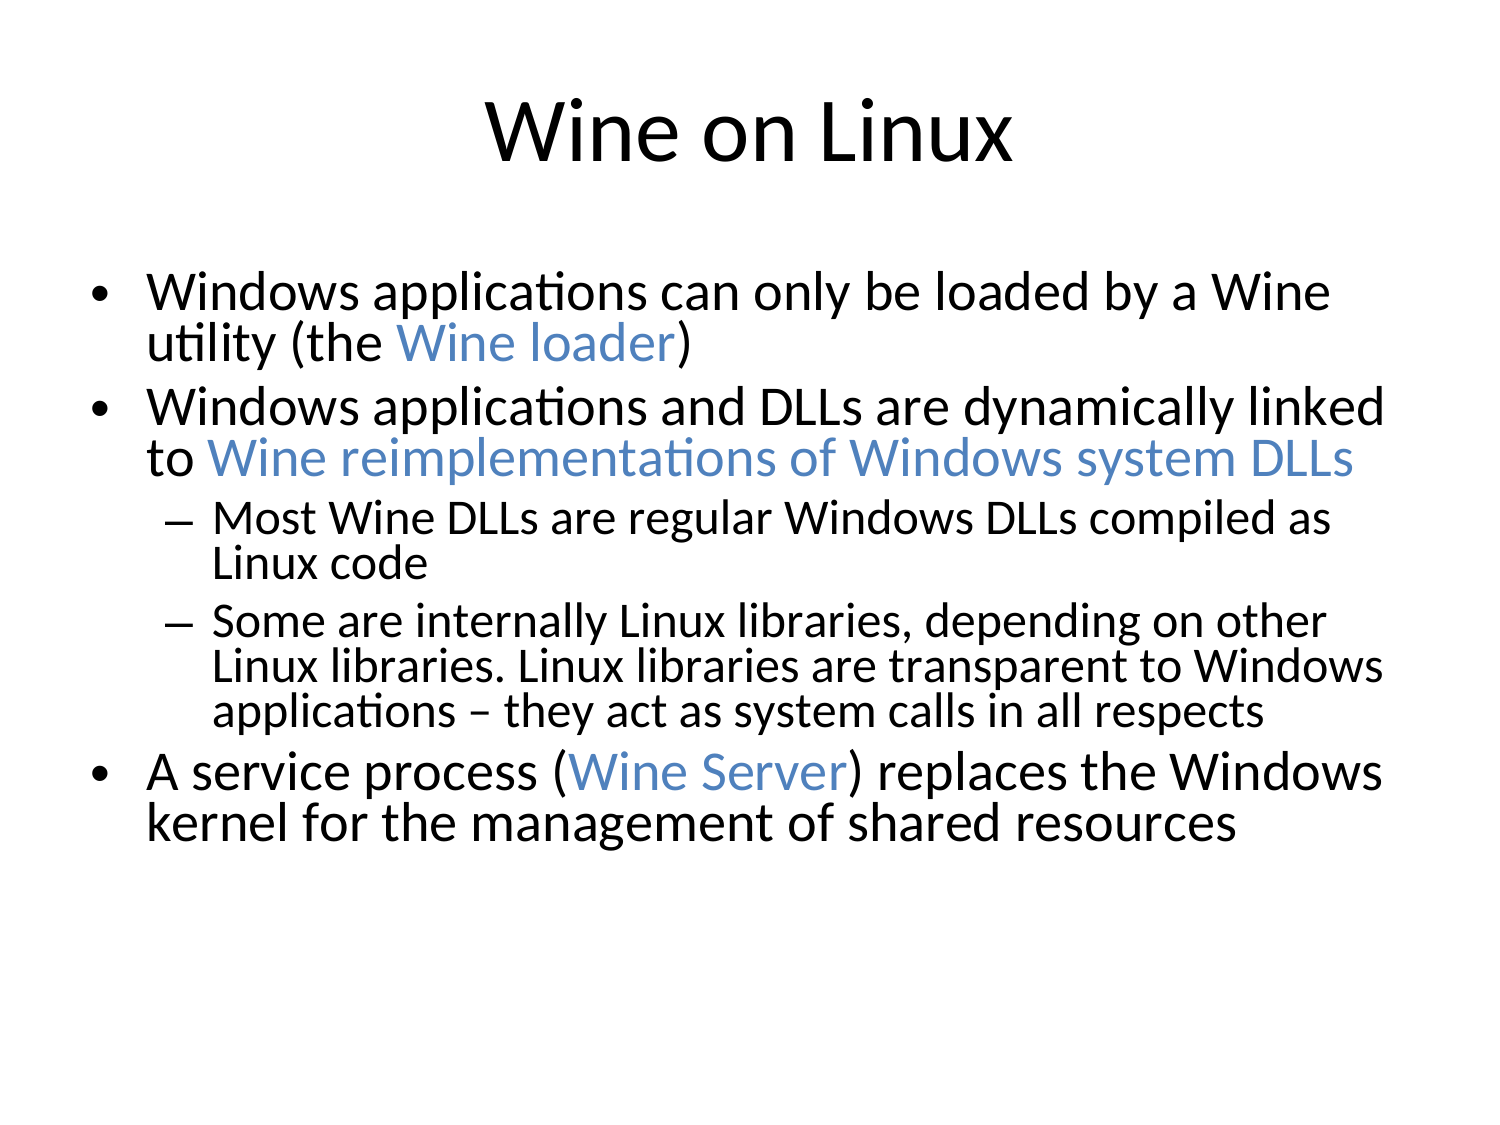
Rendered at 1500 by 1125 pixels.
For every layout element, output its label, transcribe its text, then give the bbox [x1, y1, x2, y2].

list Windows applications can only be loaded by a Wine utility (the Wine loader) Windows applications and DLLs are dynamically linked to Wine reimplementations of Windows system DLLs Most Wine DLLs are regular Windows DLLs compiled as Linux code Some are internally Linux libraries, depending on other Linux libraries. Linux libraries are transparent to Windows applications – they act as system calls in all respects A service process (Wine Server) replaces the Windows kernel for the management of shared resources [75, 262, 1426, 1006]
title Wine on Linux [75, 45, 1426, 233]
